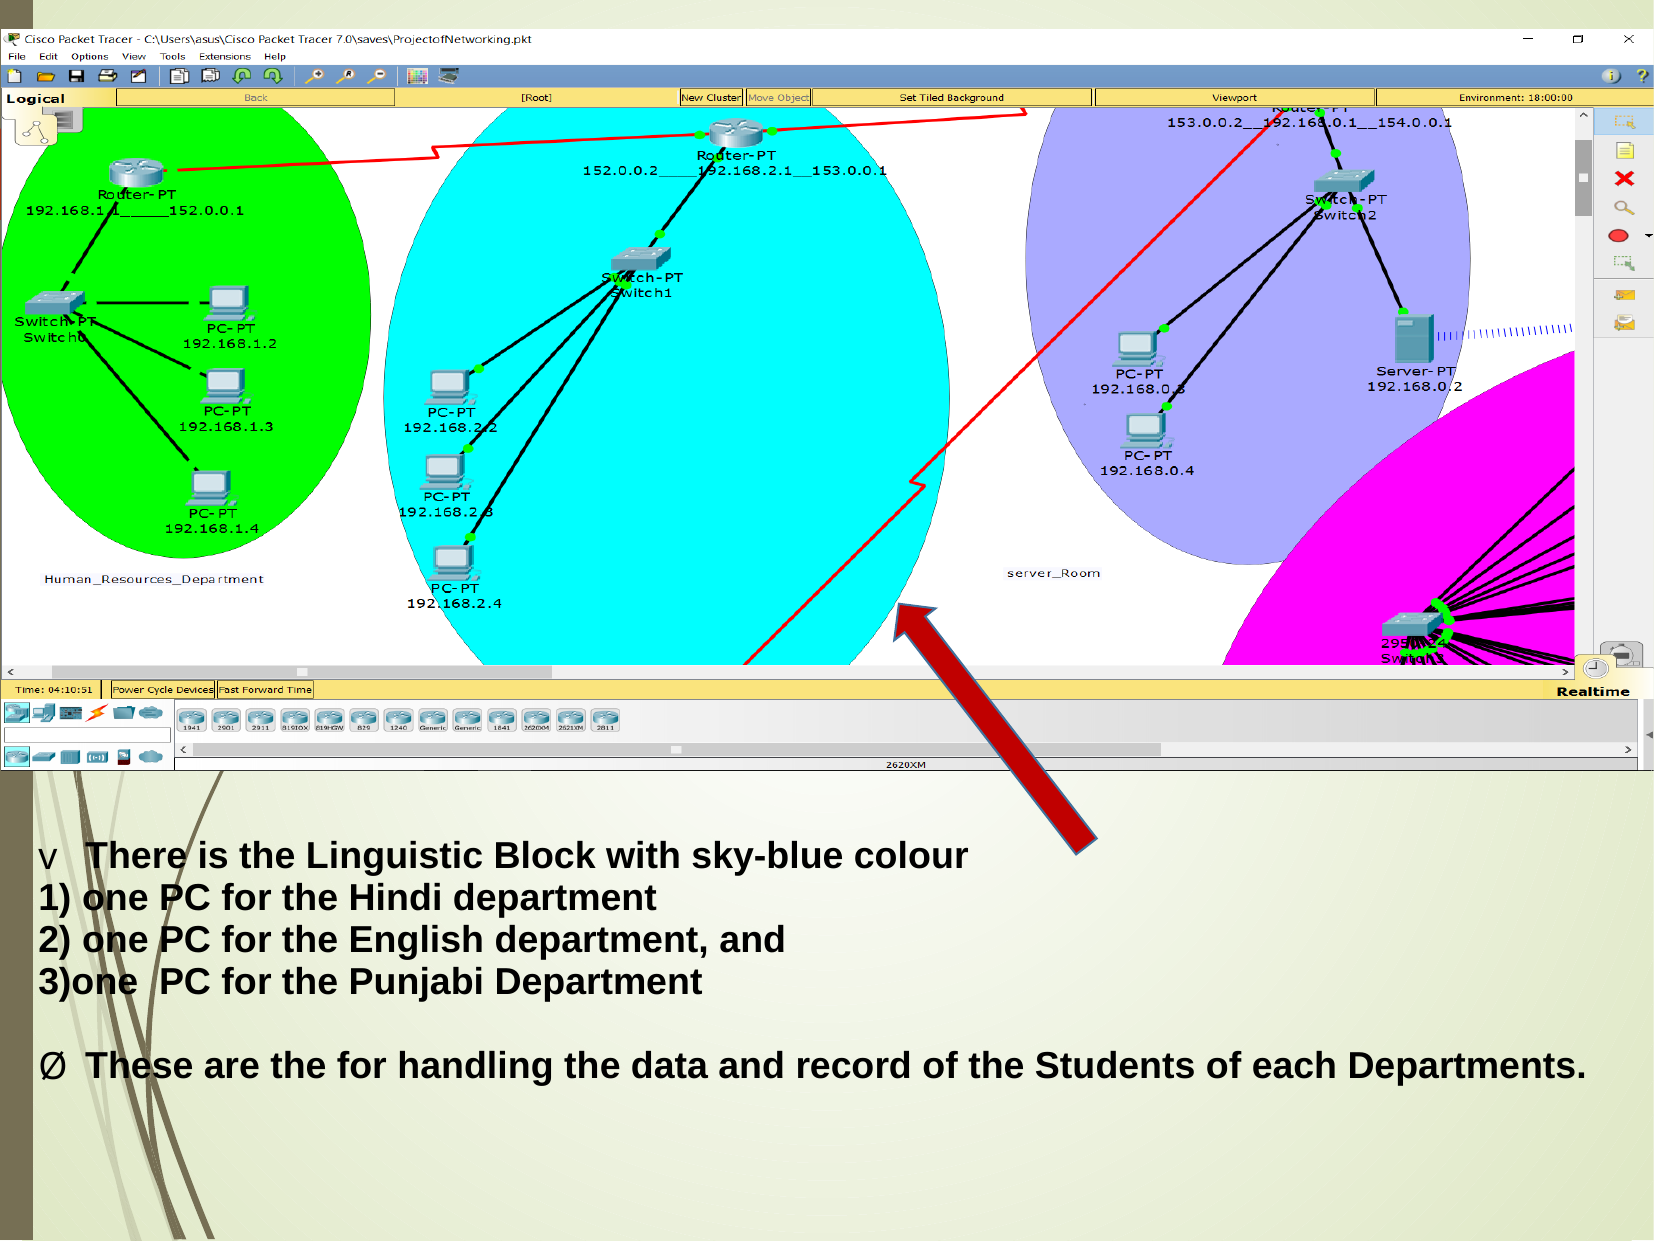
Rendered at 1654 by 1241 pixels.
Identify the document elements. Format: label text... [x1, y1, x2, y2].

text_box There is the Linguistic Block with sky-blue colour 1) one PC for the Hindi department 2) one PC for the English department, and 3)one PC for the Punjabi Department These are the for handling the data and record of the Students of each Departments. [23, 826, 1639, 1103]
picture [1, 29, 1654, 771]
text_box [894, 603, 1097, 855]
